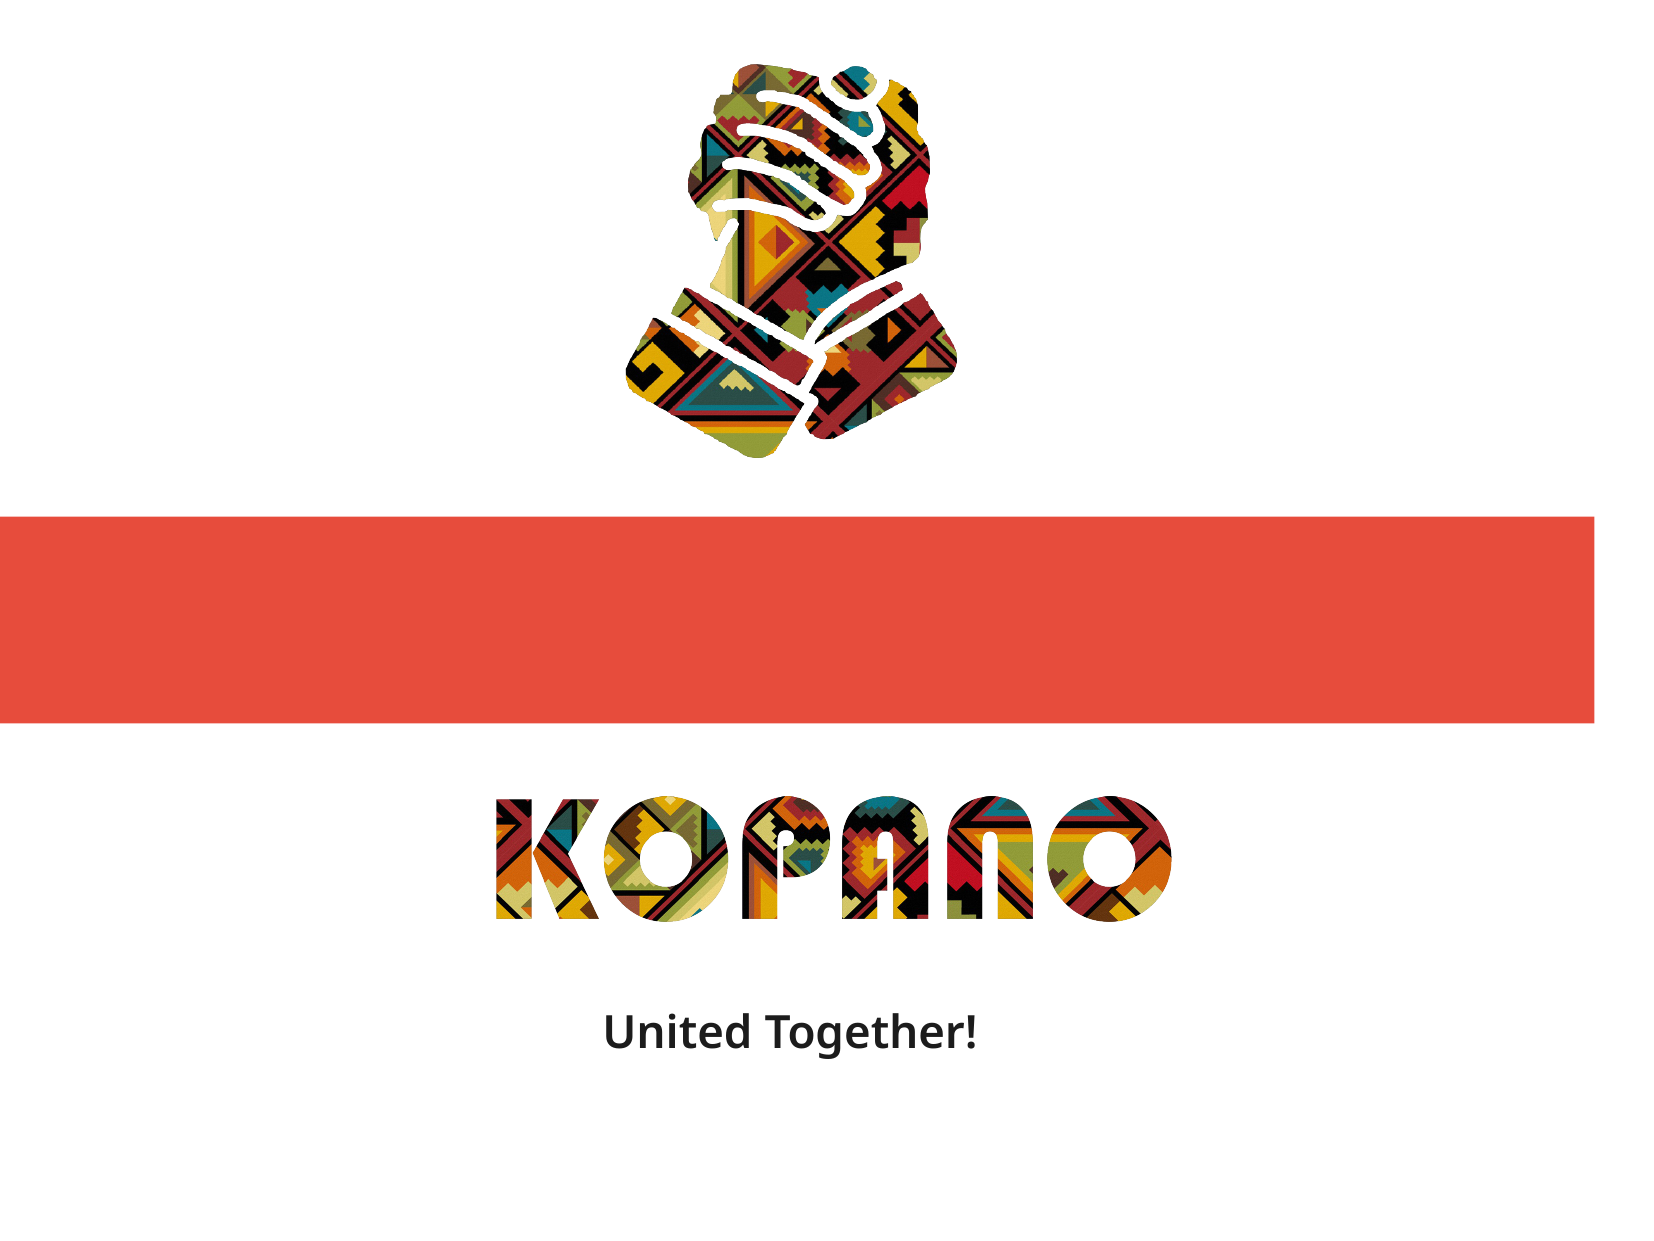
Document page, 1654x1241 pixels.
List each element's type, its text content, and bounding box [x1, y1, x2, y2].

picture [625, 64, 957, 458]
list United Together! [11, 771, 1565, 1063]
picture [496, 796, 1172, 922]
